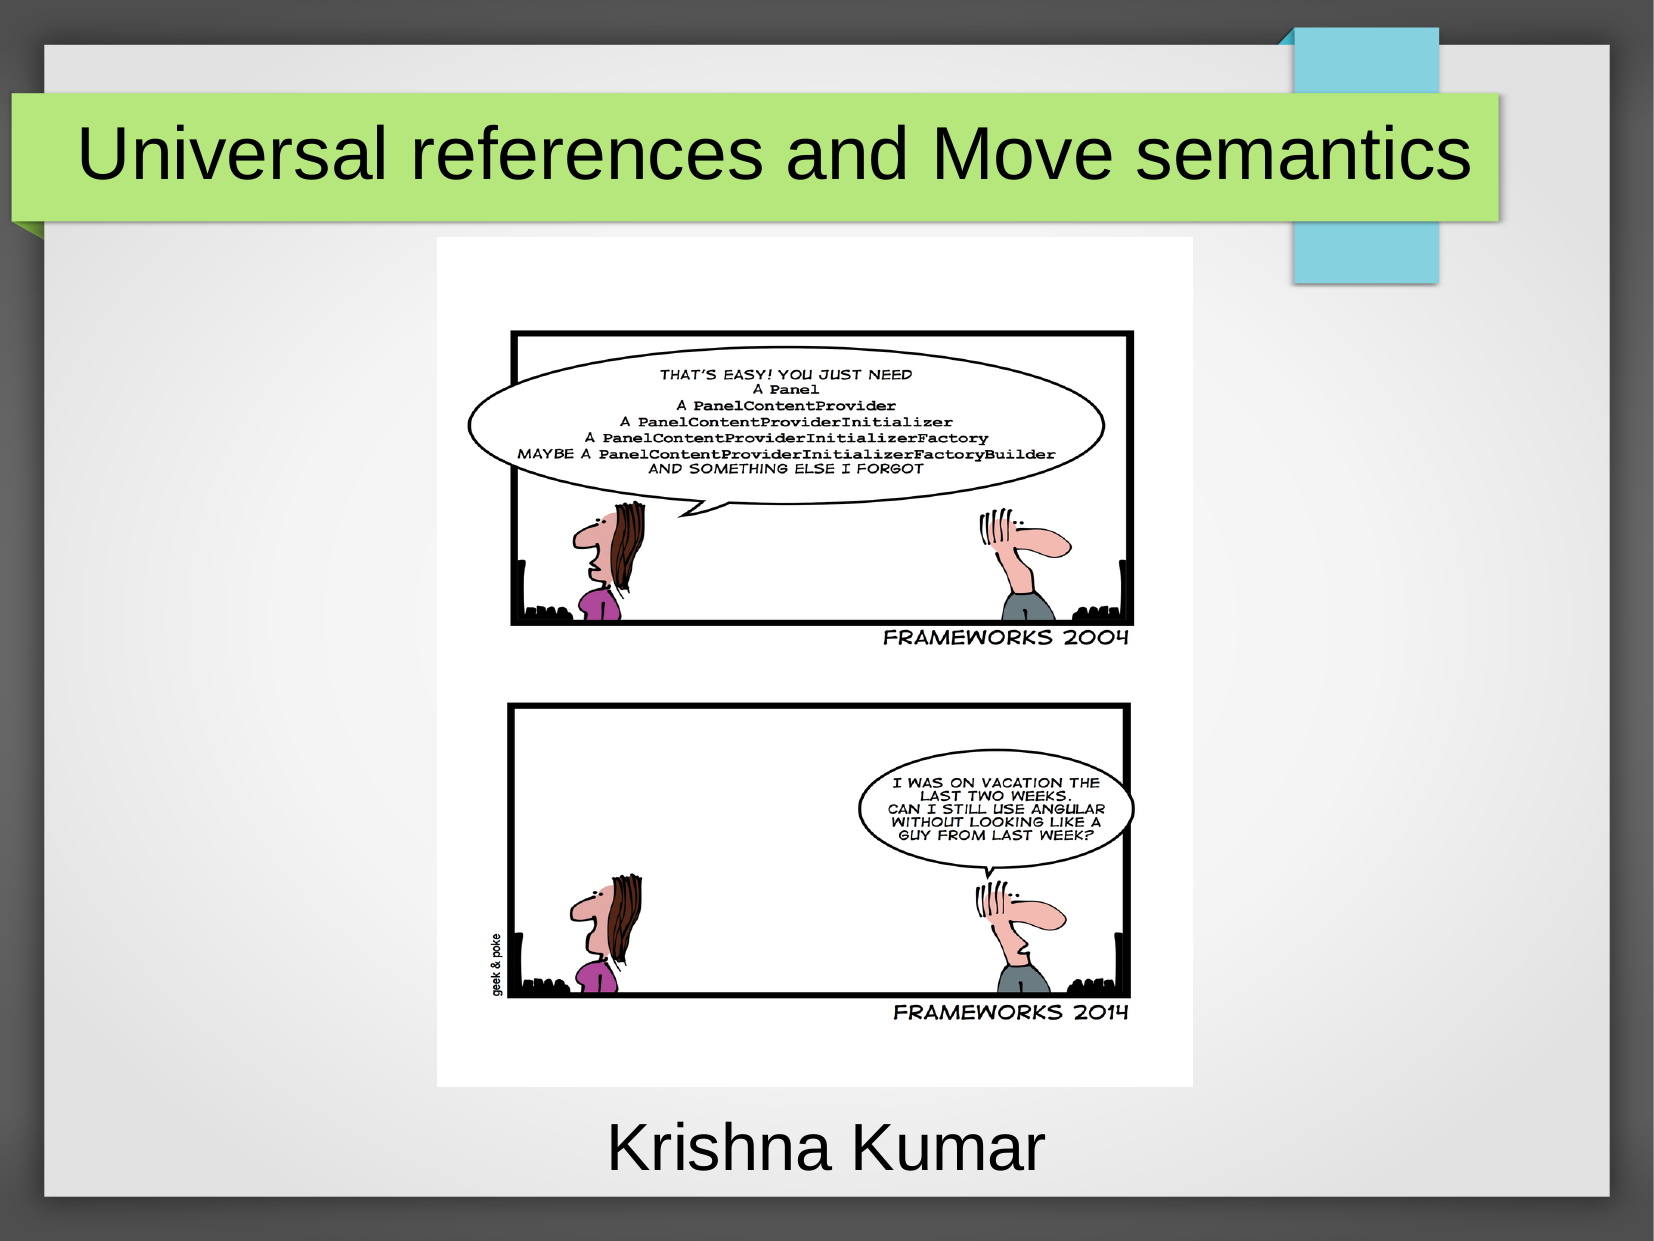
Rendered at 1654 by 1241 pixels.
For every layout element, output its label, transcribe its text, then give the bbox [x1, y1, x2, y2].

picture [0, 0, 1654, 1241]
title Universal references and Move semantics [76, 69, 1506, 238]
subtitle Krishna Kumar [82, 168, 1571, 1229]
